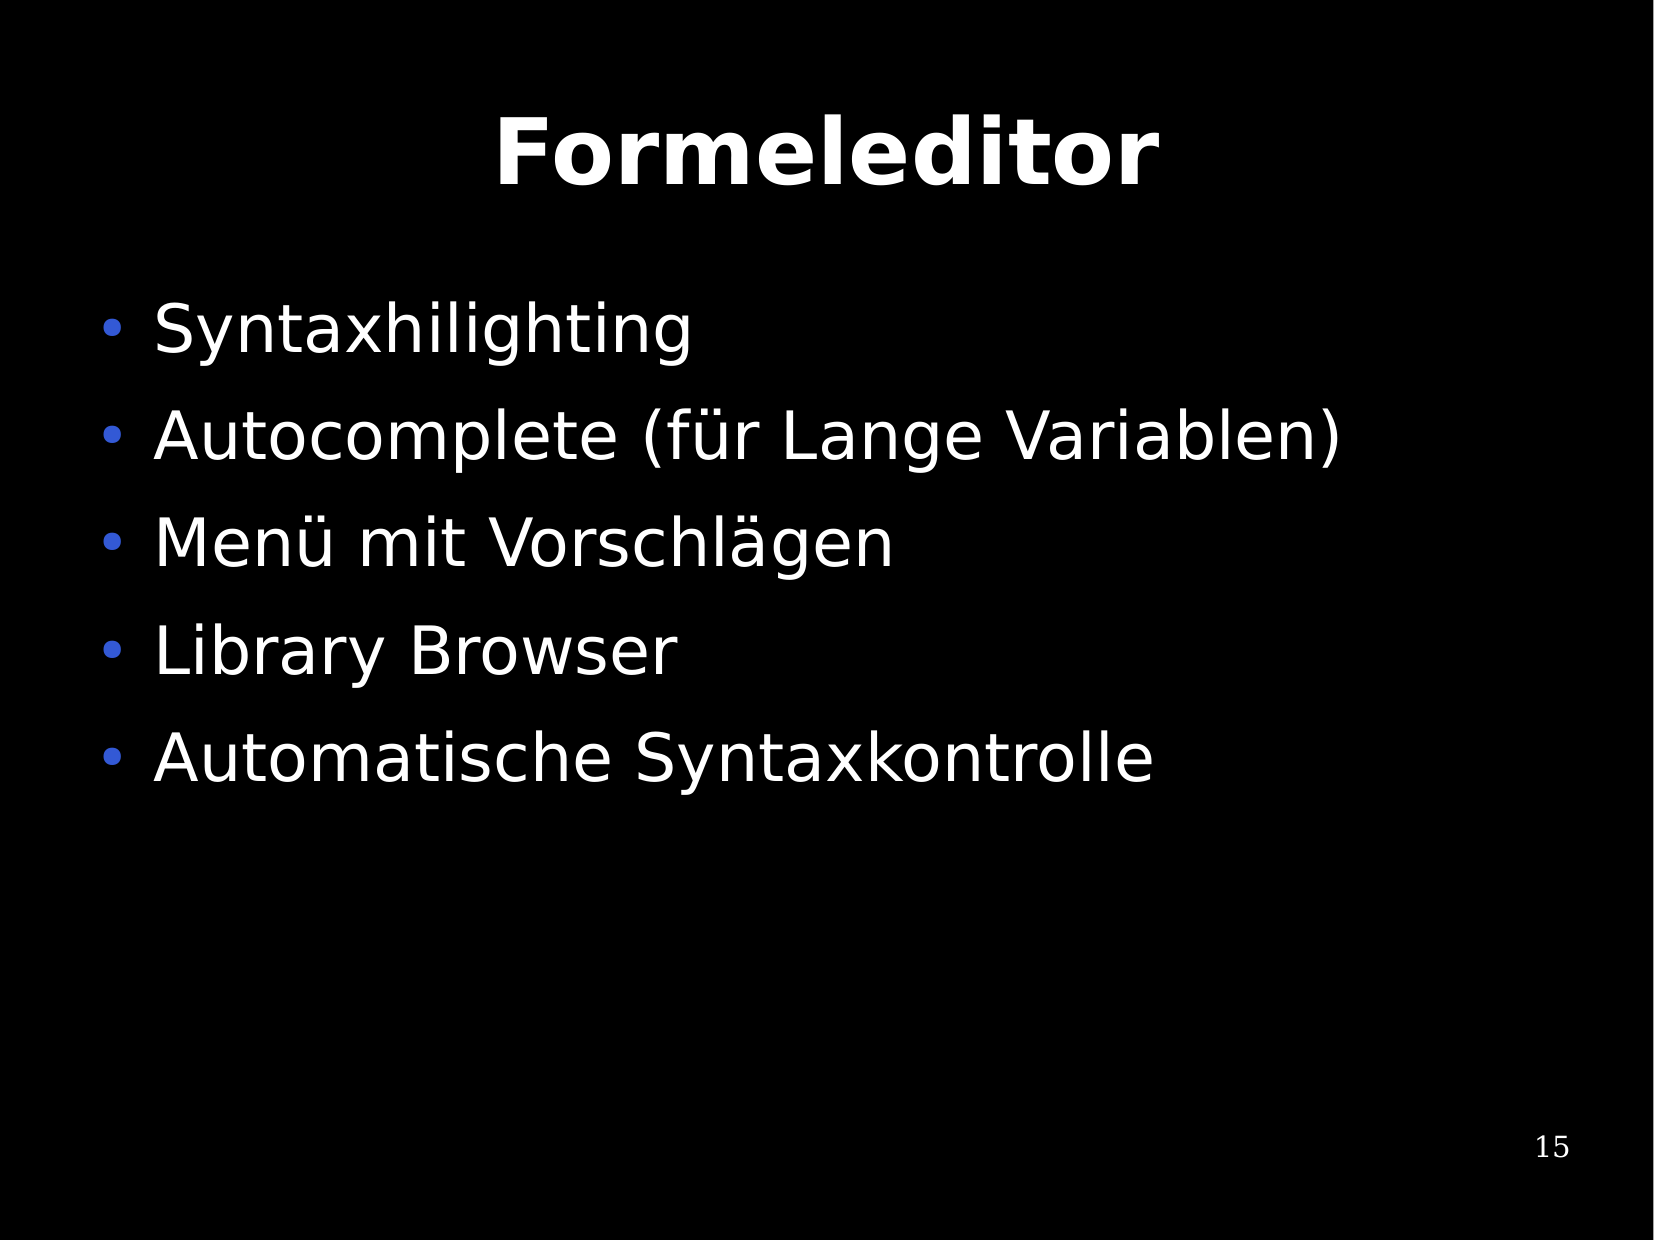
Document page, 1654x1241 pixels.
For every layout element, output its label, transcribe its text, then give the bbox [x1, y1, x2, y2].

list Syntaxhilighting Autocomplete (für Lange Variablen) Menü mit Vorschlägen Library Browser Automatische Syntaxkontrolle [82, 290, 1538, 1010]
title Formeleditor [82, 49, 1571, 257]
